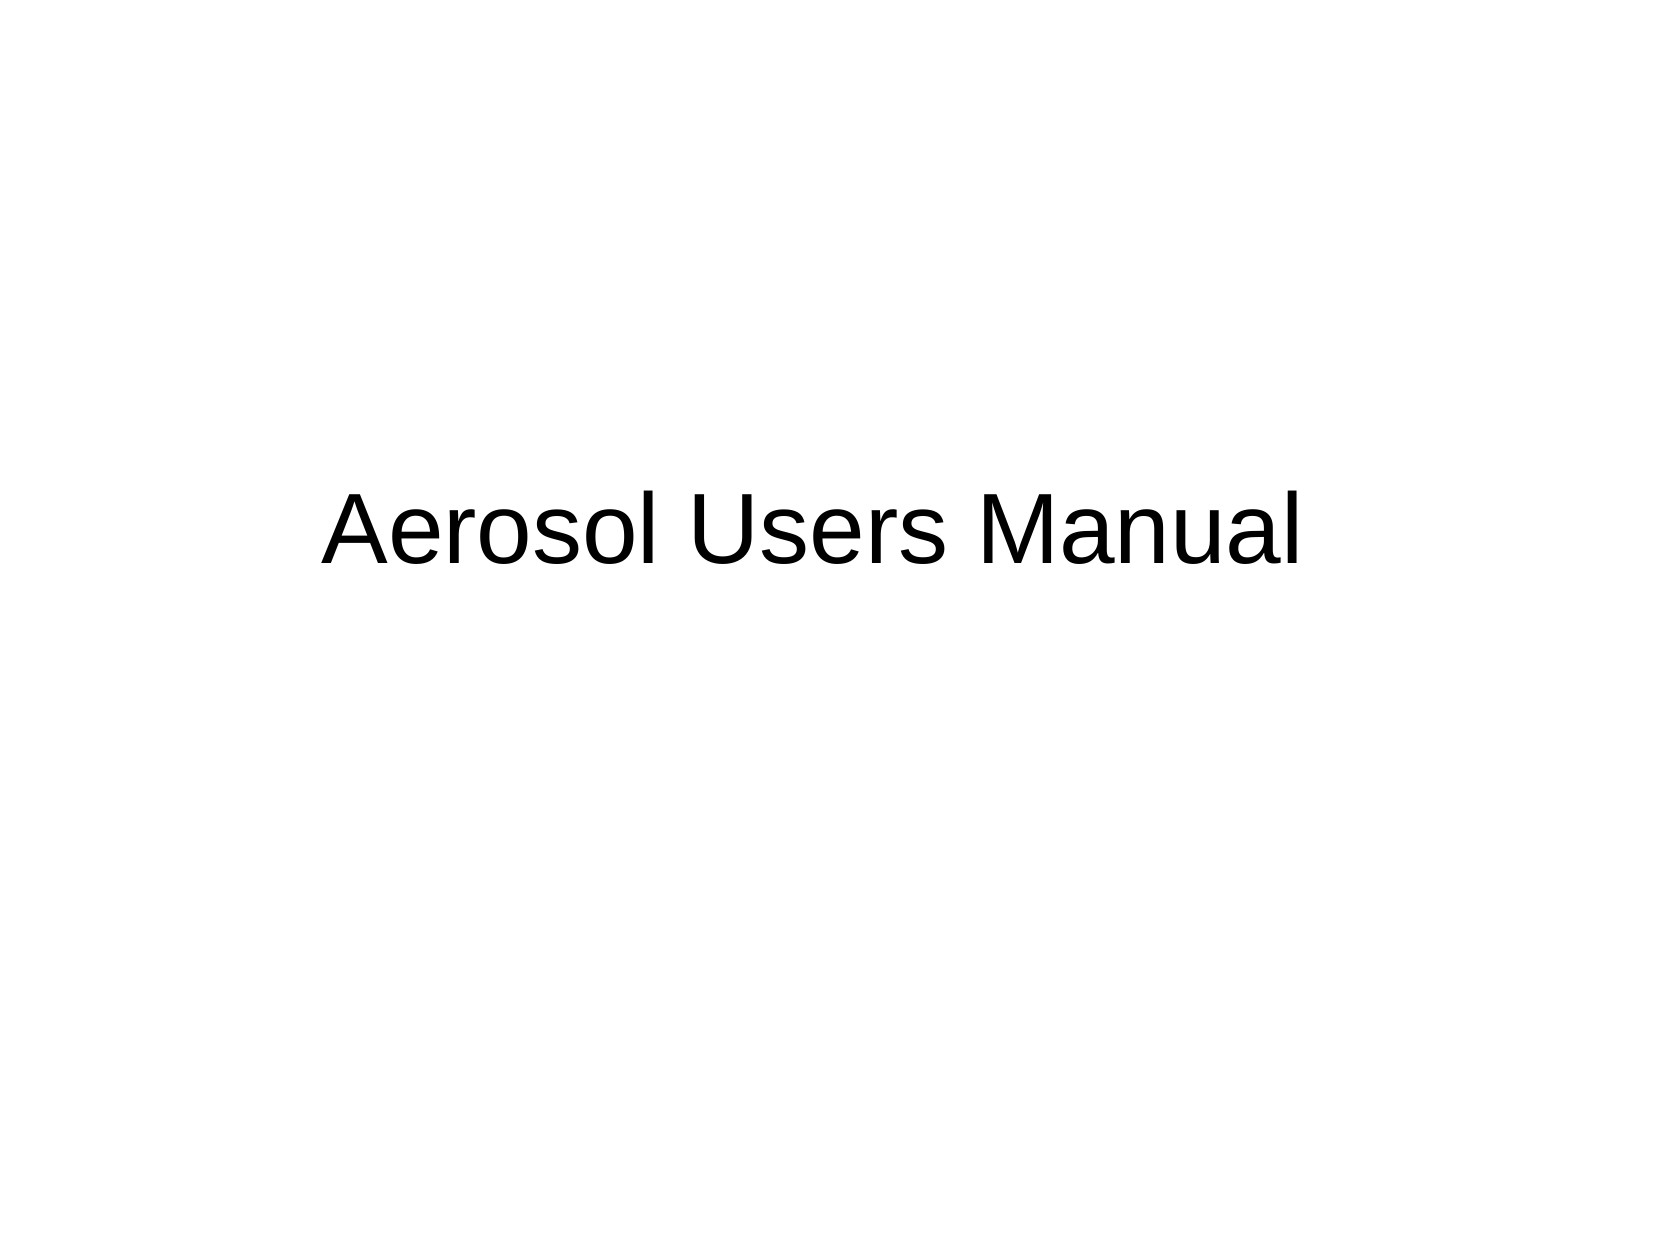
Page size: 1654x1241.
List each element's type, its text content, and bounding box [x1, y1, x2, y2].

subtitle Aerosol Users Manual [82, 49, 1571, 1010]
